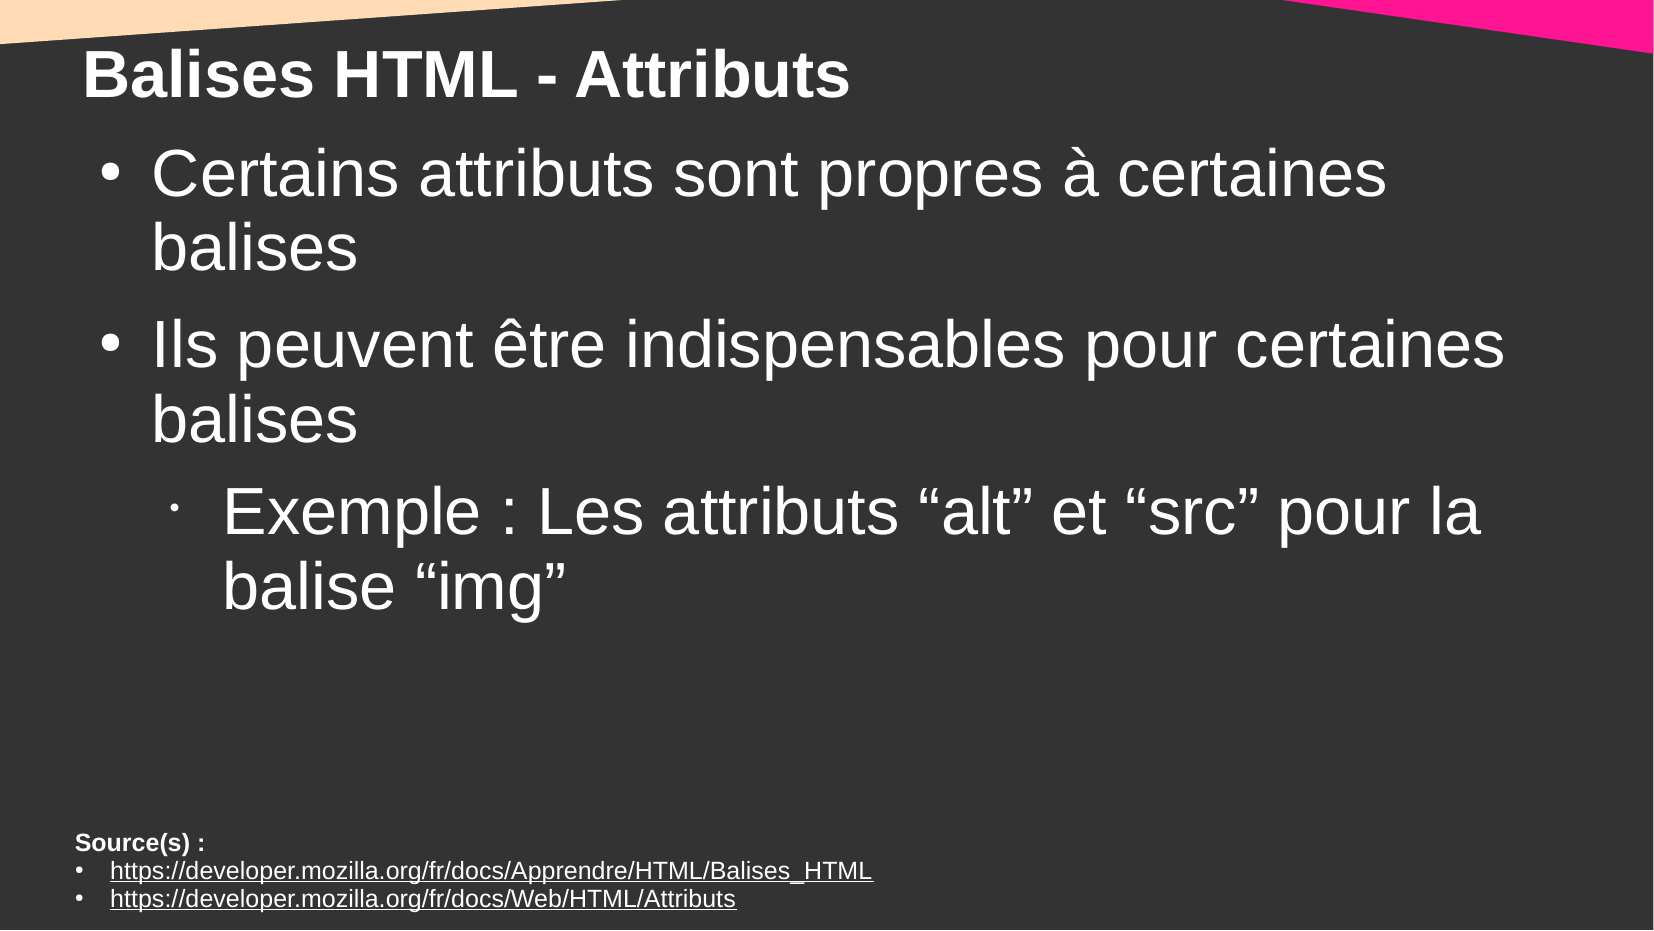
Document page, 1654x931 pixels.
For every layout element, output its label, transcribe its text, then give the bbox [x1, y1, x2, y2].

text_box [1282, 0, 1654, 54]
title Balises HTML - Attributs [82, 37, 1571, 114]
list Certains attributs sont propres à certaines balises Ils peuvent être indispensables pour certaines balises Exemple : Les attributs “alt” et “src” pour la balise “img” [80, 135, 1605, 788]
text_box [0, 0, 623, 45]
text_box Source(s) : https://developer.mozilla.org/fr/docs/Apprendre/HTML/Balises_HTML https://developer.mozilla.org/fr/docs/Web/HTML/Attributs [59, 821, 1546, 920]
